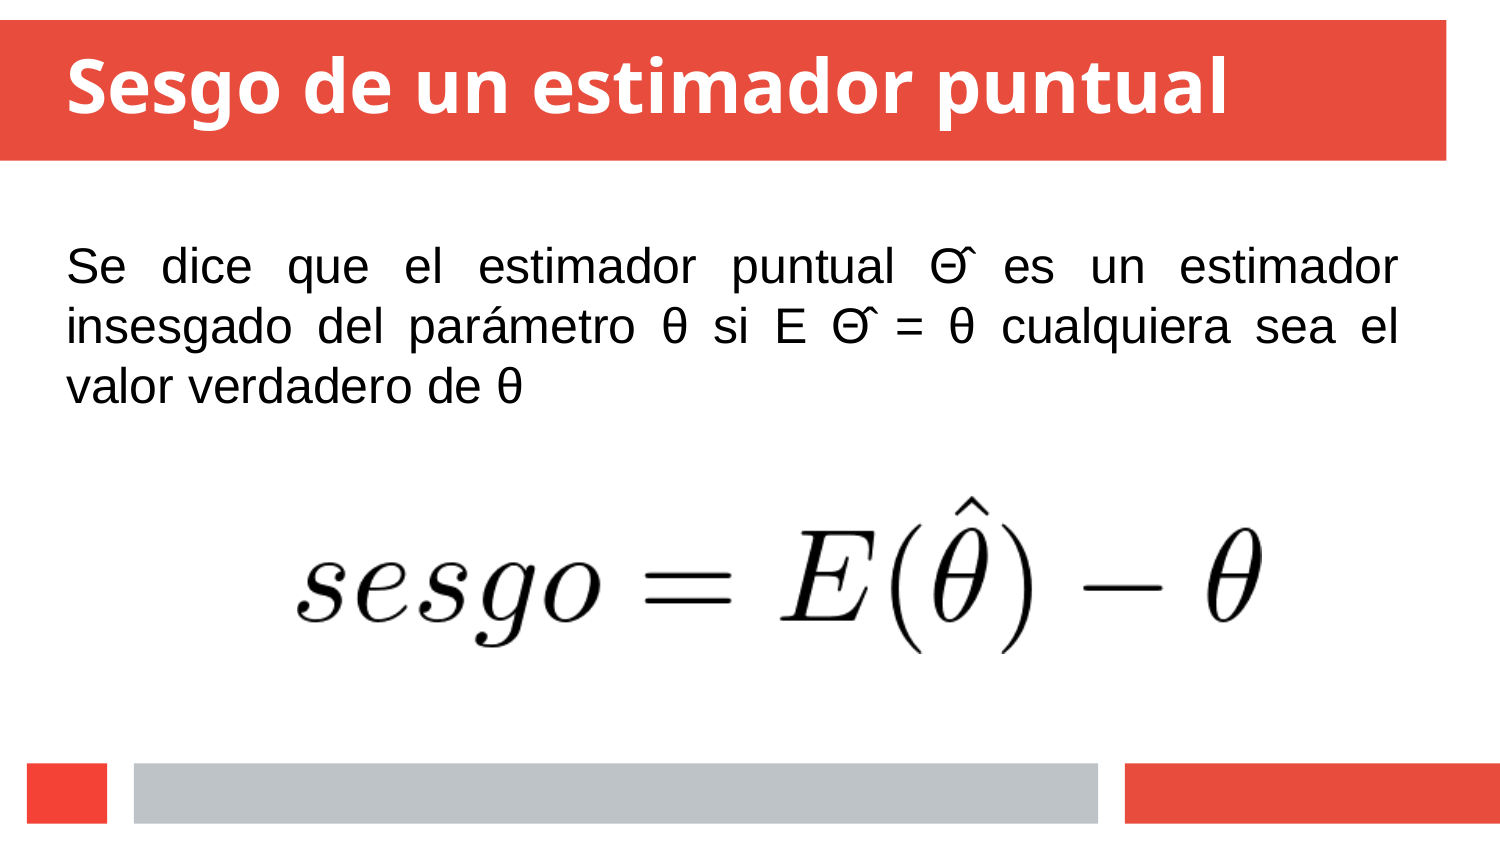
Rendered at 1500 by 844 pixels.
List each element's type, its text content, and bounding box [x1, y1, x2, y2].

list Se dice que el estimador puntual Θ̂ es un estimador insesgado del parámetro θ si E Θ̂ = θ cualquiera sea el valor verdadero de θ [53, 220, 1413, 464]
title Sesgo de un estimador puntual [53, 40, 1447, 141]
picture [297, 495, 1262, 654]
